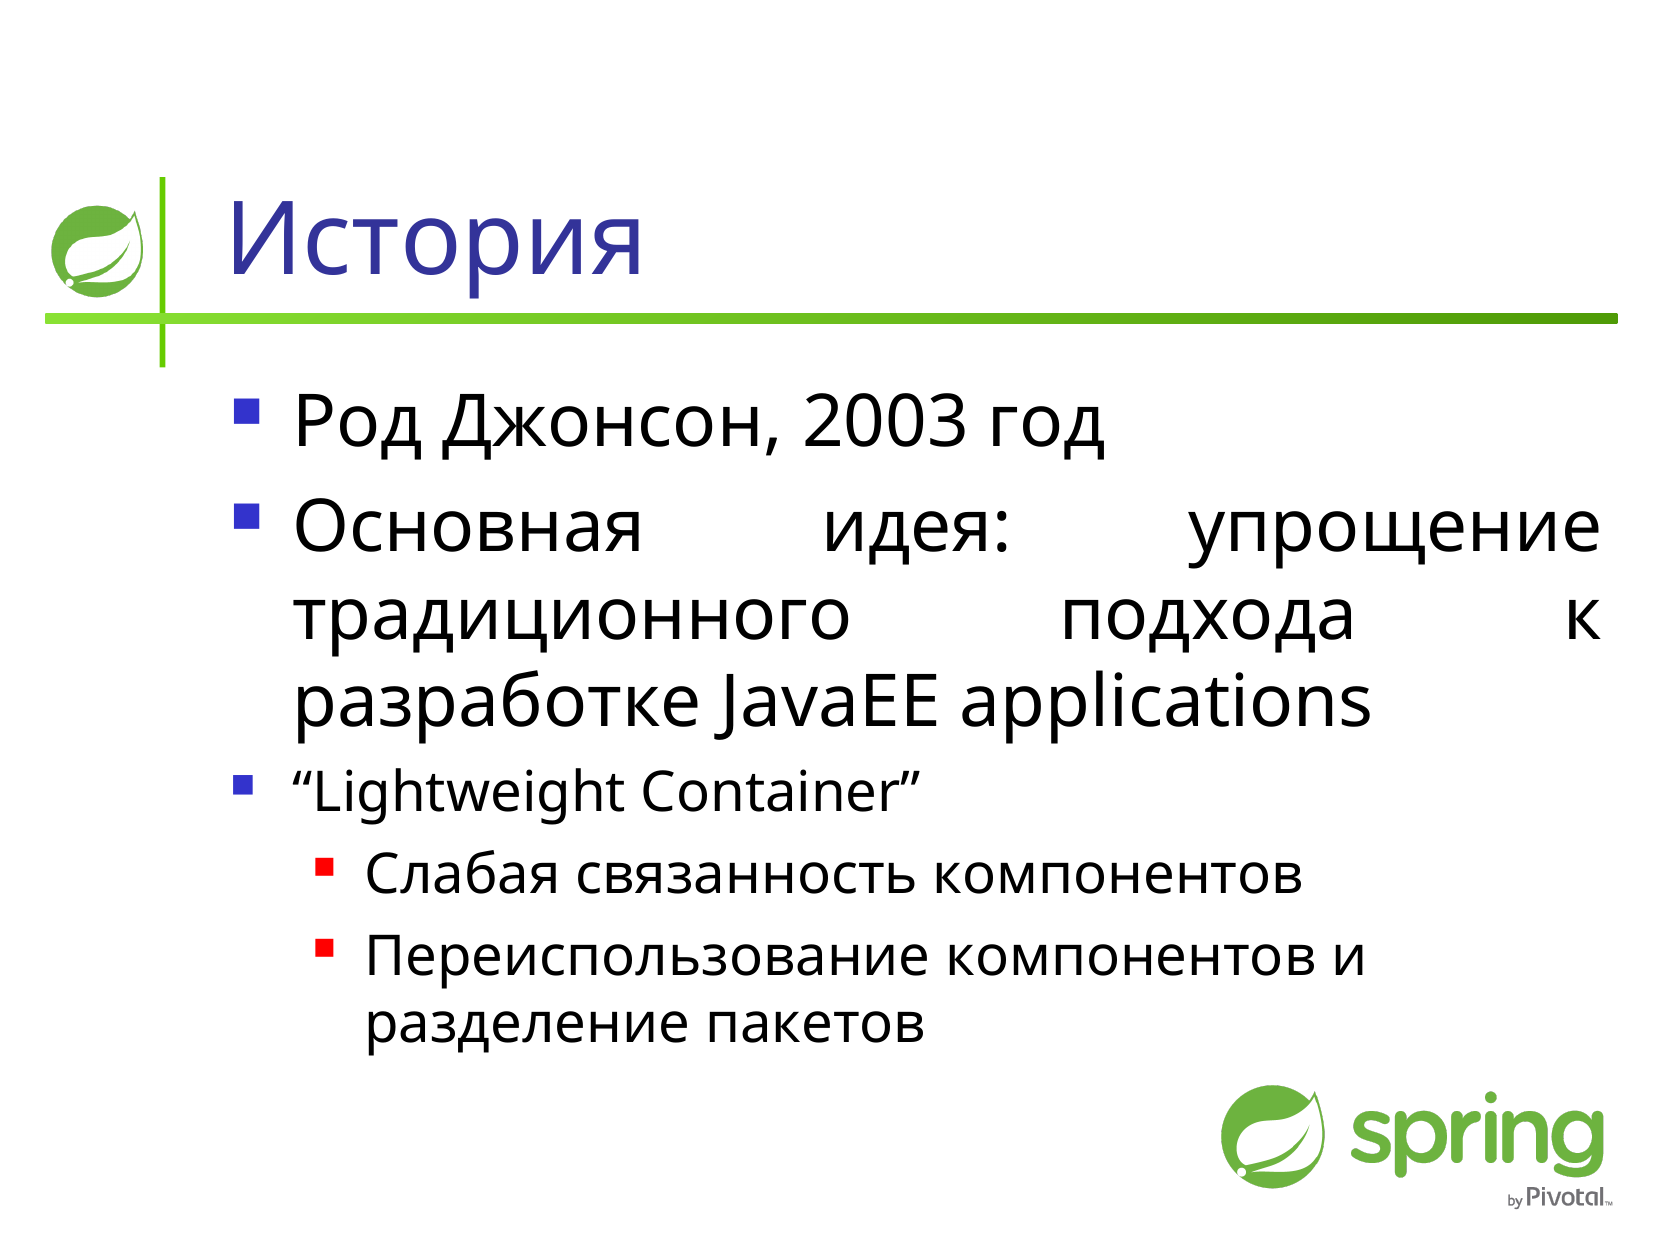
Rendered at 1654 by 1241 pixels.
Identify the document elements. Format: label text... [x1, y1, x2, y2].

list Род Джонсон, 2003 год Основная идея: упрощение традиционного подхода к разработке JavaEE applications “Lightweight Container” Слабая связанность компонентов Переиспользование компонентов и разделение пакетов [213, 364, 1620, 1109]
title История [208, 38, 1618, 304]
picture [1216, 1109, 1618, 1212]
